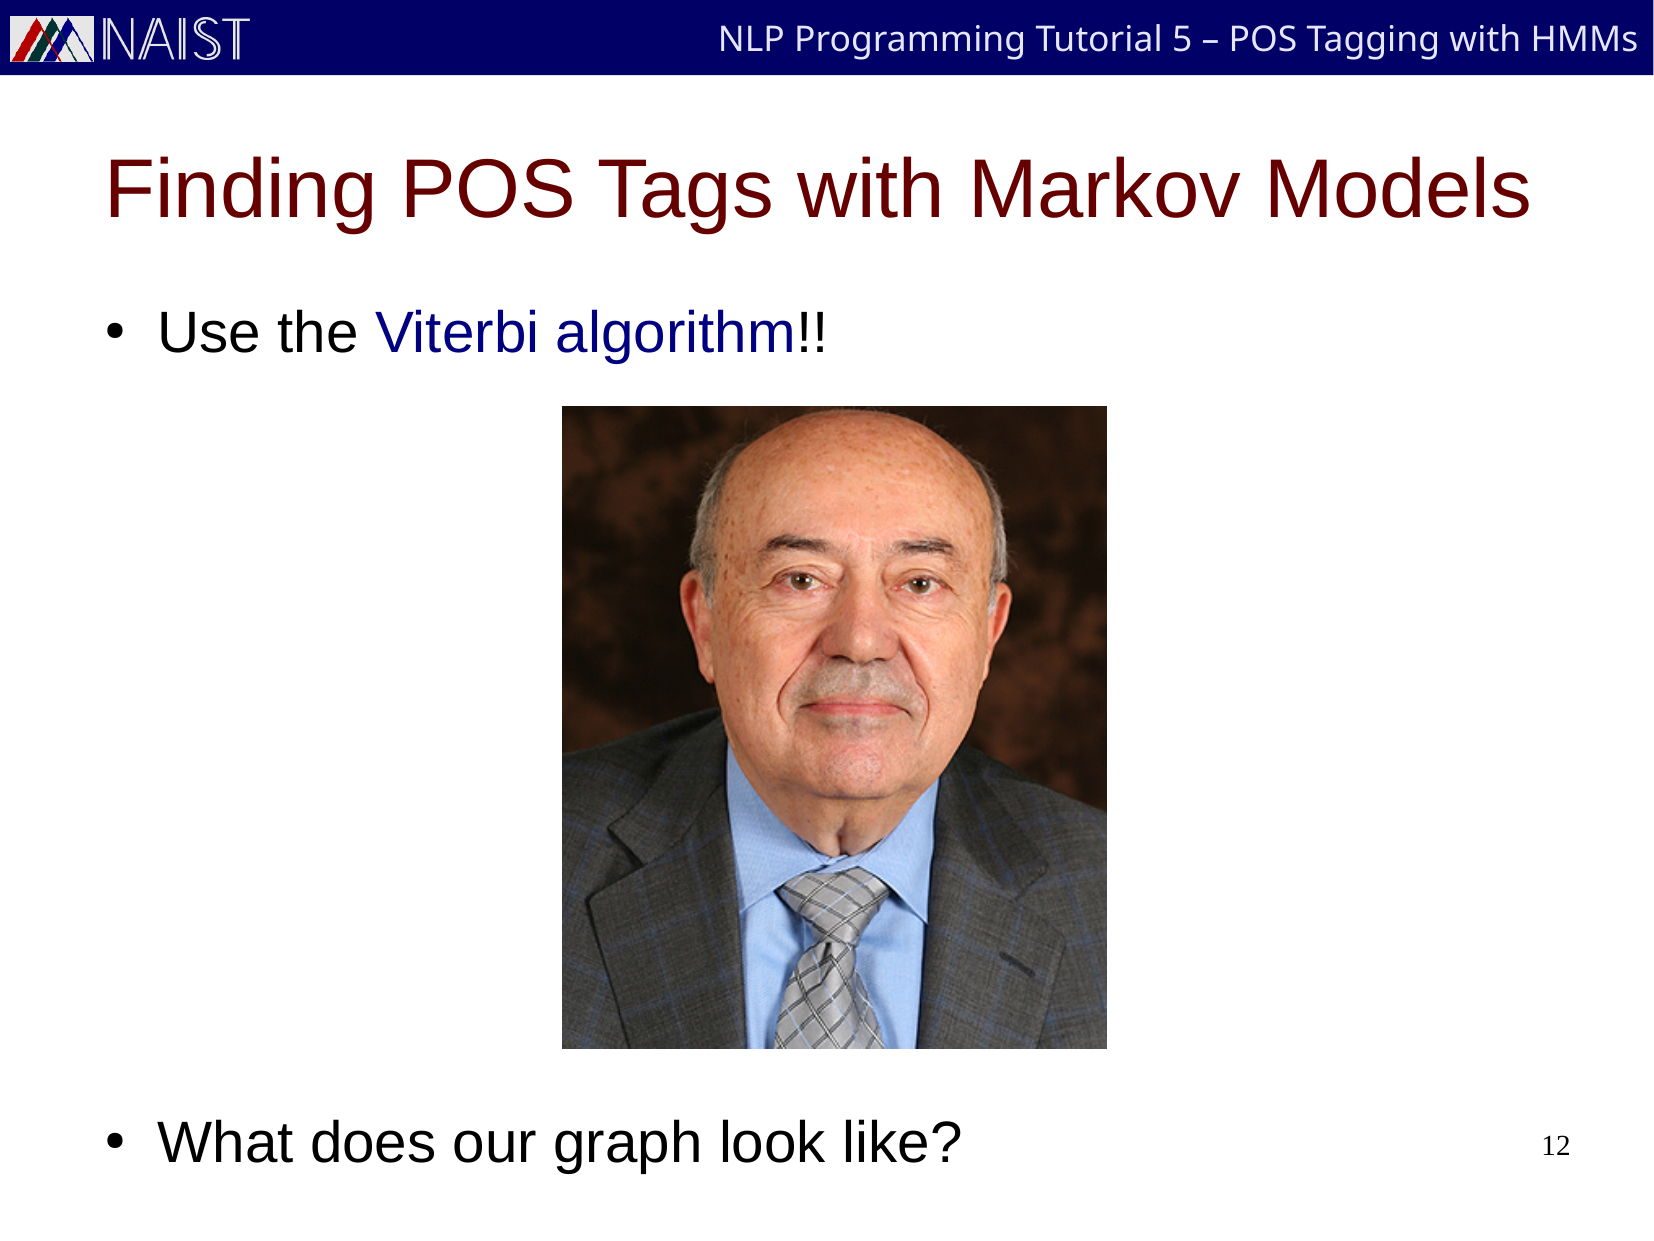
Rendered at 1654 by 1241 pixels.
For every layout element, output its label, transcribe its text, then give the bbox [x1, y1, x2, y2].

picture [10, 16, 94, 62]
picture [562, 406, 1107, 1049]
title Finding POS Tags with Markov Models [75, 92, 1564, 285]
picture [102, 17, 251, 60]
list Use the Viterbi algorithm!! What does our graph look like? [86, 300, 1576, 1175]
